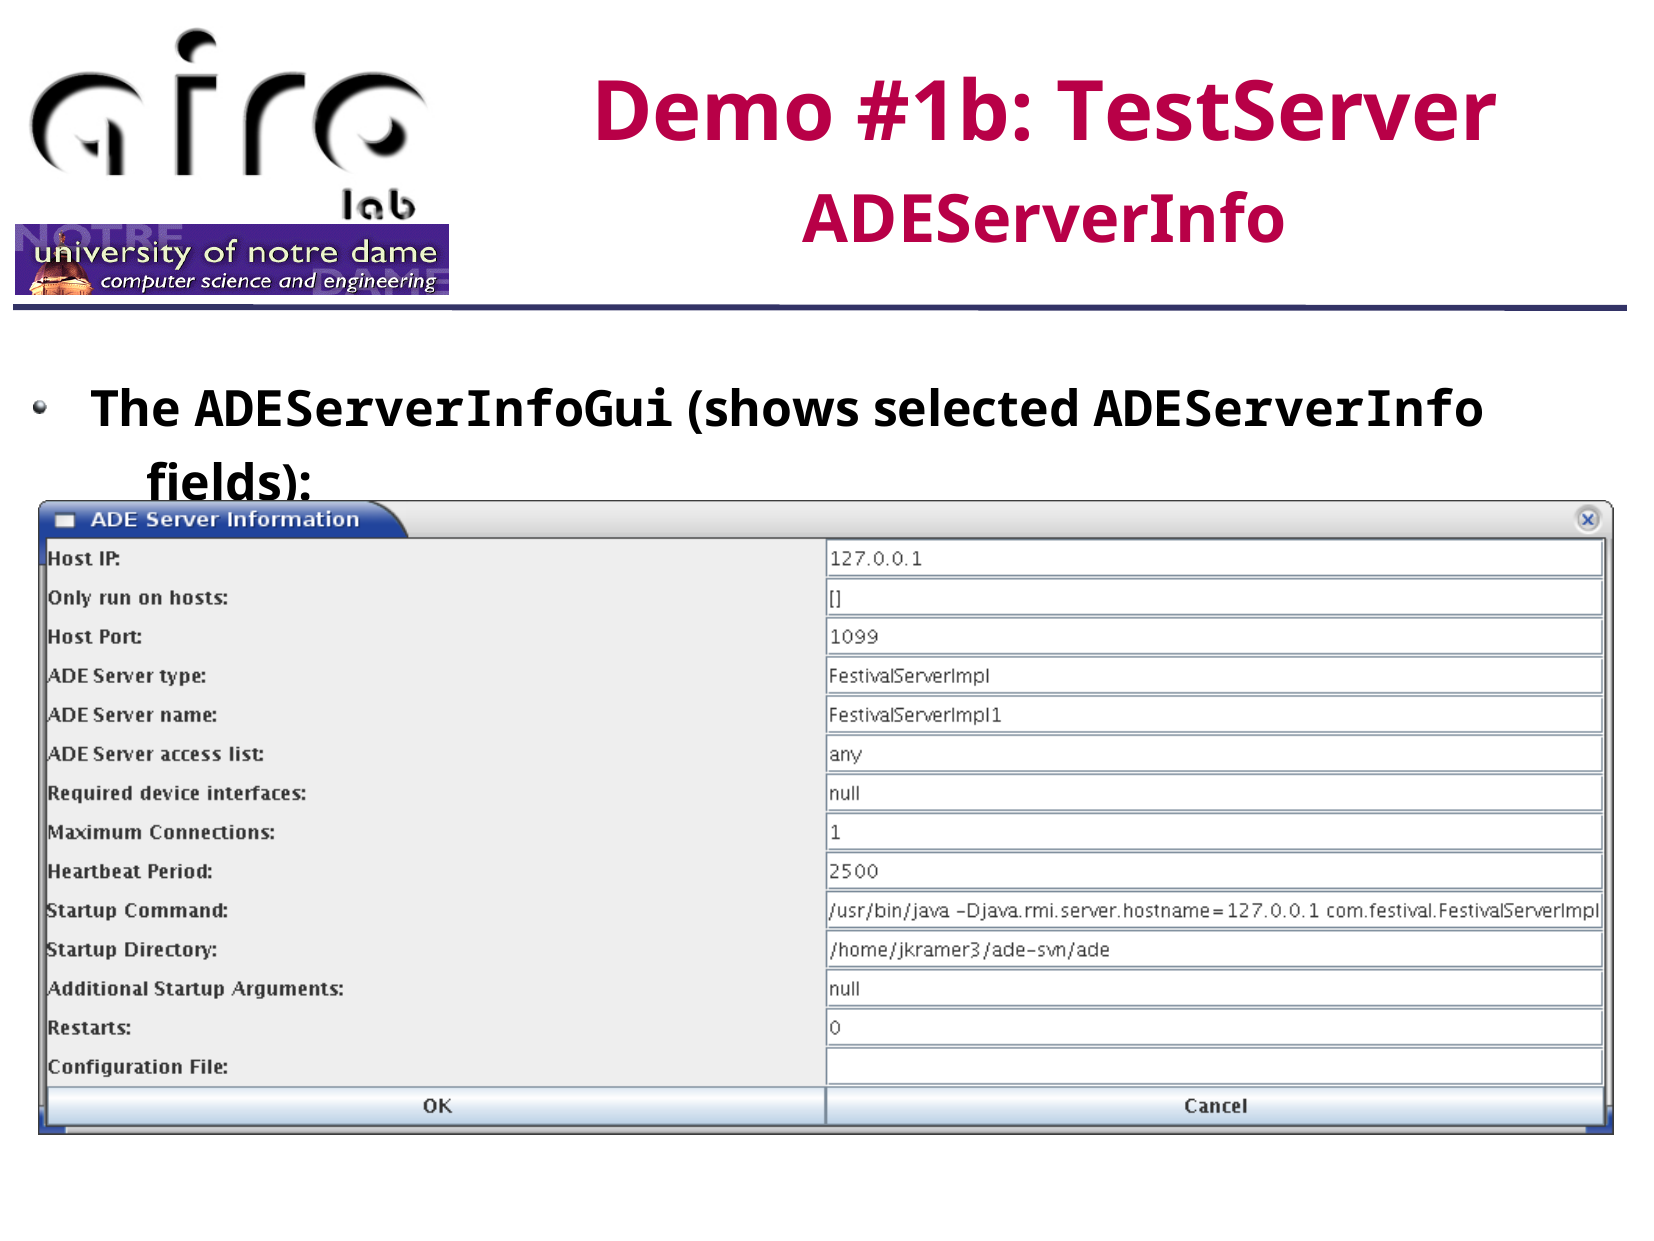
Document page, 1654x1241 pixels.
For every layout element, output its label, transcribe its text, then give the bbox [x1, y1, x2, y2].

title Demo #1b: TestServer ADEServerInfo [461, 23, 1629, 282]
picture [9, 8, 456, 295]
list The ADEServerInfoGui (shows selected ADEServerInfo fields): [33, 367, 1654, 454]
picture [38, 500, 1614, 1135]
